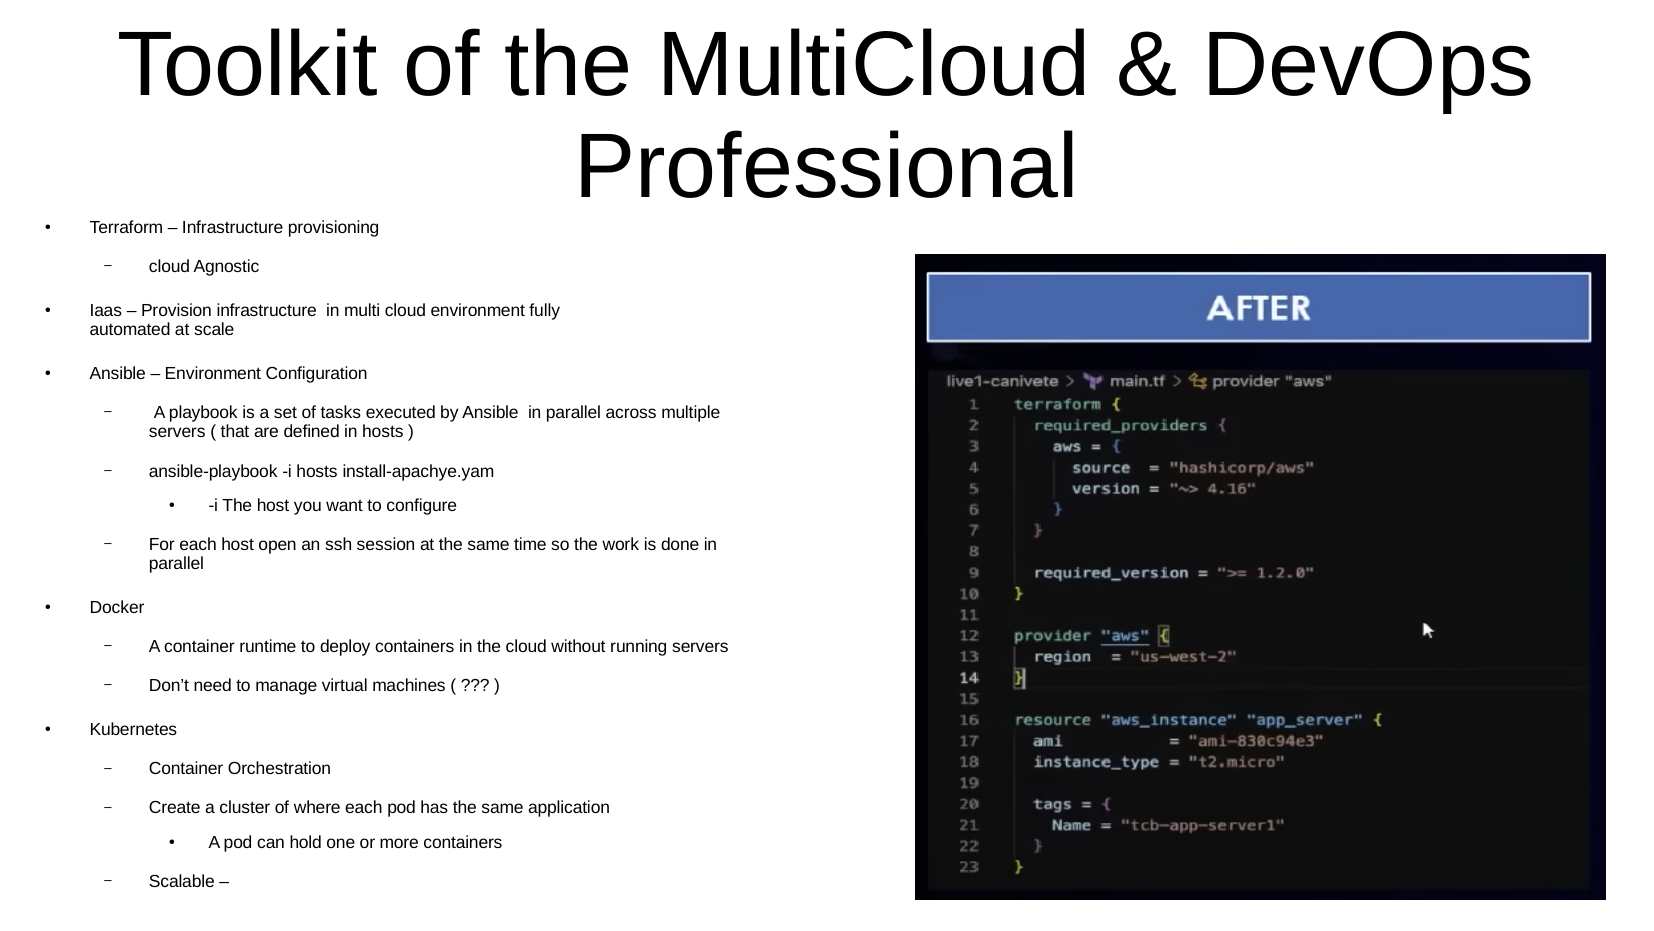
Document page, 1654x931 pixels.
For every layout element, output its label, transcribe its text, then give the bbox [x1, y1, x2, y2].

title Toolkit of the MultiCloud & DevOps Professional [82, 12, 1571, 217]
picture [915, 254, 1606, 901]
list Terraform – Infrastructure provisioning cloud Agnostic Iaas – Provision infrastructure in multi cloud environment fully automated at scale Ansible – Environment Configuration A playbook is a set of tasks executed by Ansible in parallel across multiple servers ( that are defined in hosts ) ansible-playbook -i hosts install-apachye.yam -i The host you want to configure For each host open an ssh session at the same time so the work is done in parallel Docker A container runtime to deploy containers in the cloud without running servers Don’t need to manage virtual machines ( ??? ) Kubernetes Container Orchestration Create a cluster of where each pod has the same application A pod can hold one or more containers Scalable – [30, 217, 1571, 901]
